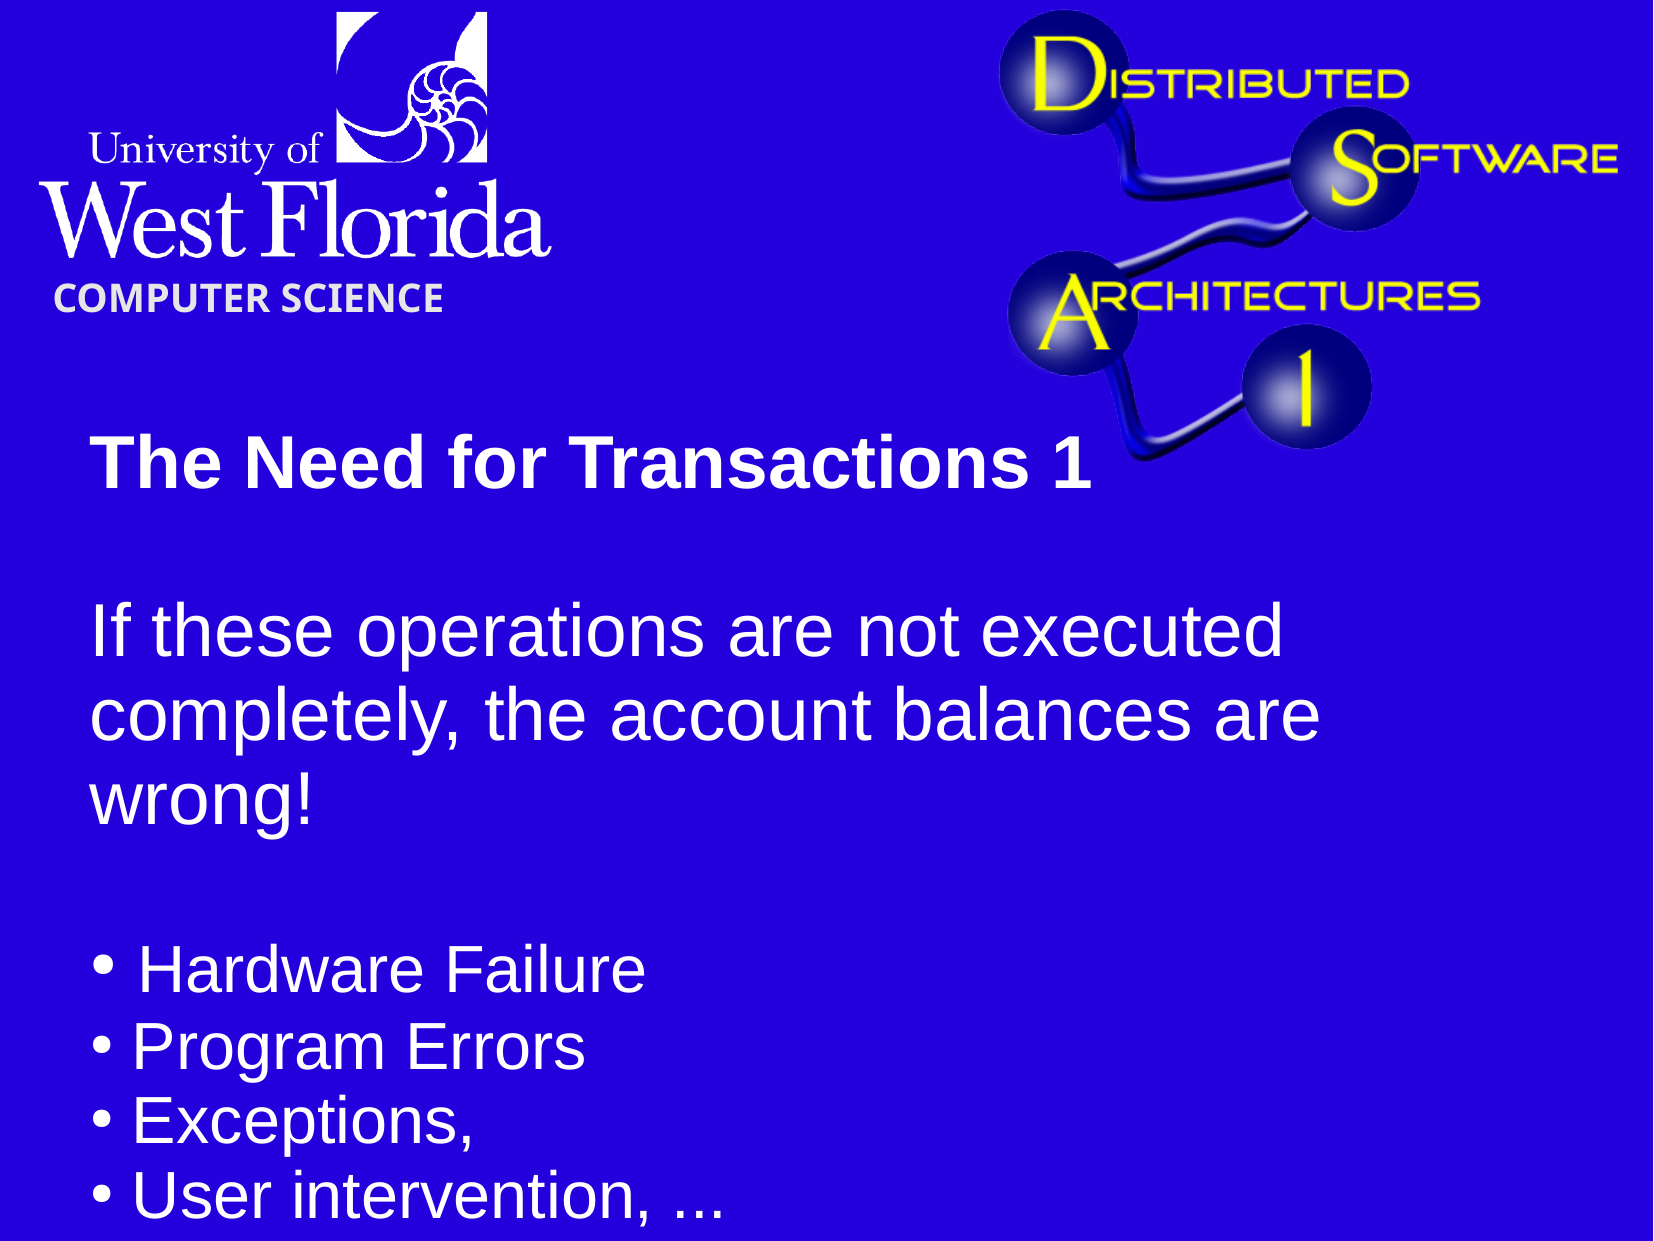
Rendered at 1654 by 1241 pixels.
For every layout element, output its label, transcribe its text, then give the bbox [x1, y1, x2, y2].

picture [37, 0, 559, 262]
text_box COMPUTER SCIENCE [37, 262, 563, 334]
text_box The Need for Transactions 1 If these operations are not executed completely, the account balances are wrong! Hardware Failure Program Errors Exceptions, User intervention, ... [75, 413, 1388, 1241]
picture [910, 0, 1653, 506]
